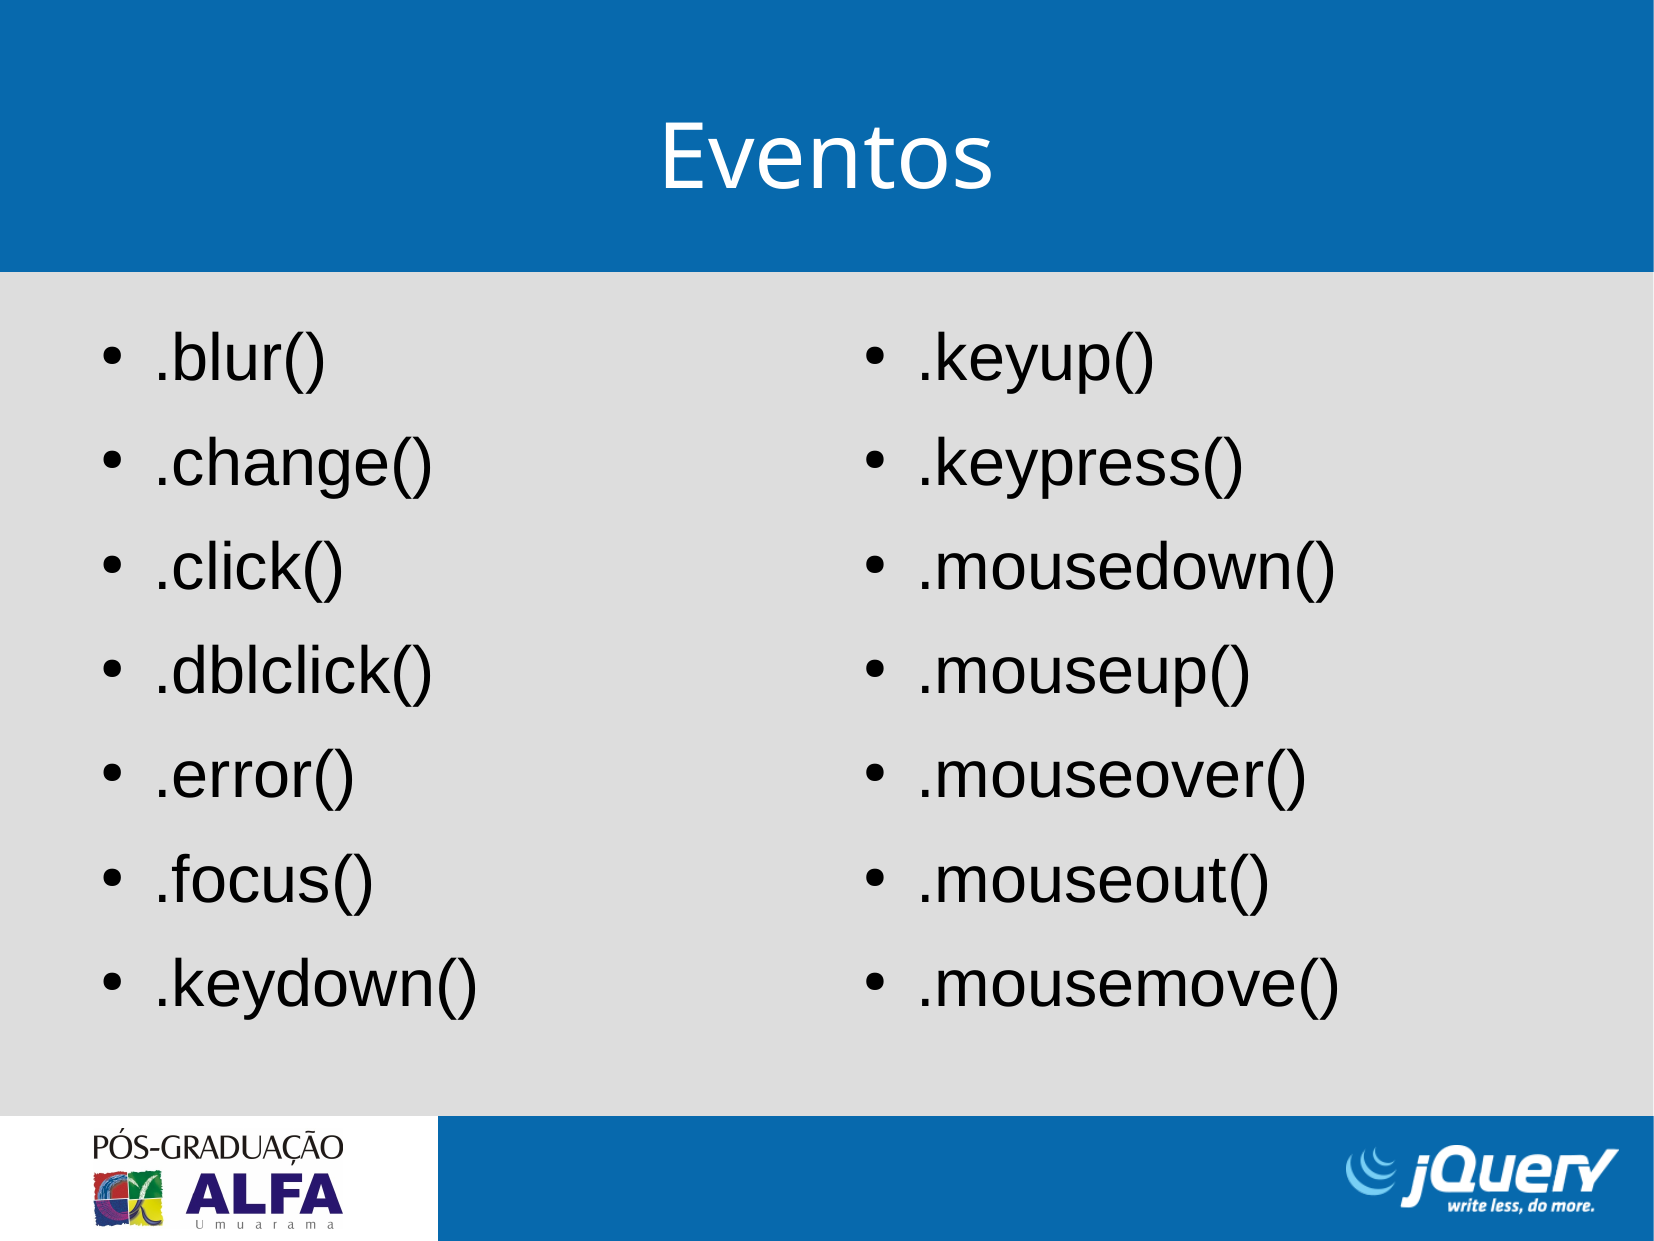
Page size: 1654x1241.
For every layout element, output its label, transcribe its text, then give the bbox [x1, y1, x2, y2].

picture [93, 1128, 343, 1229]
title Eventos [82, 49, 1571, 257]
list .keyup() .keypress() .mousedown() .mouseup() .mouseover() .mouseout() .mousemove() [845, 320, 1572, 1040]
picture [0, 0, 1654, 272]
list .blur() .change() .click() .dblclick() .error() .focus() .keydown() [82, 320, 809, 1040]
picture [438, 1116, 1654, 1241]
